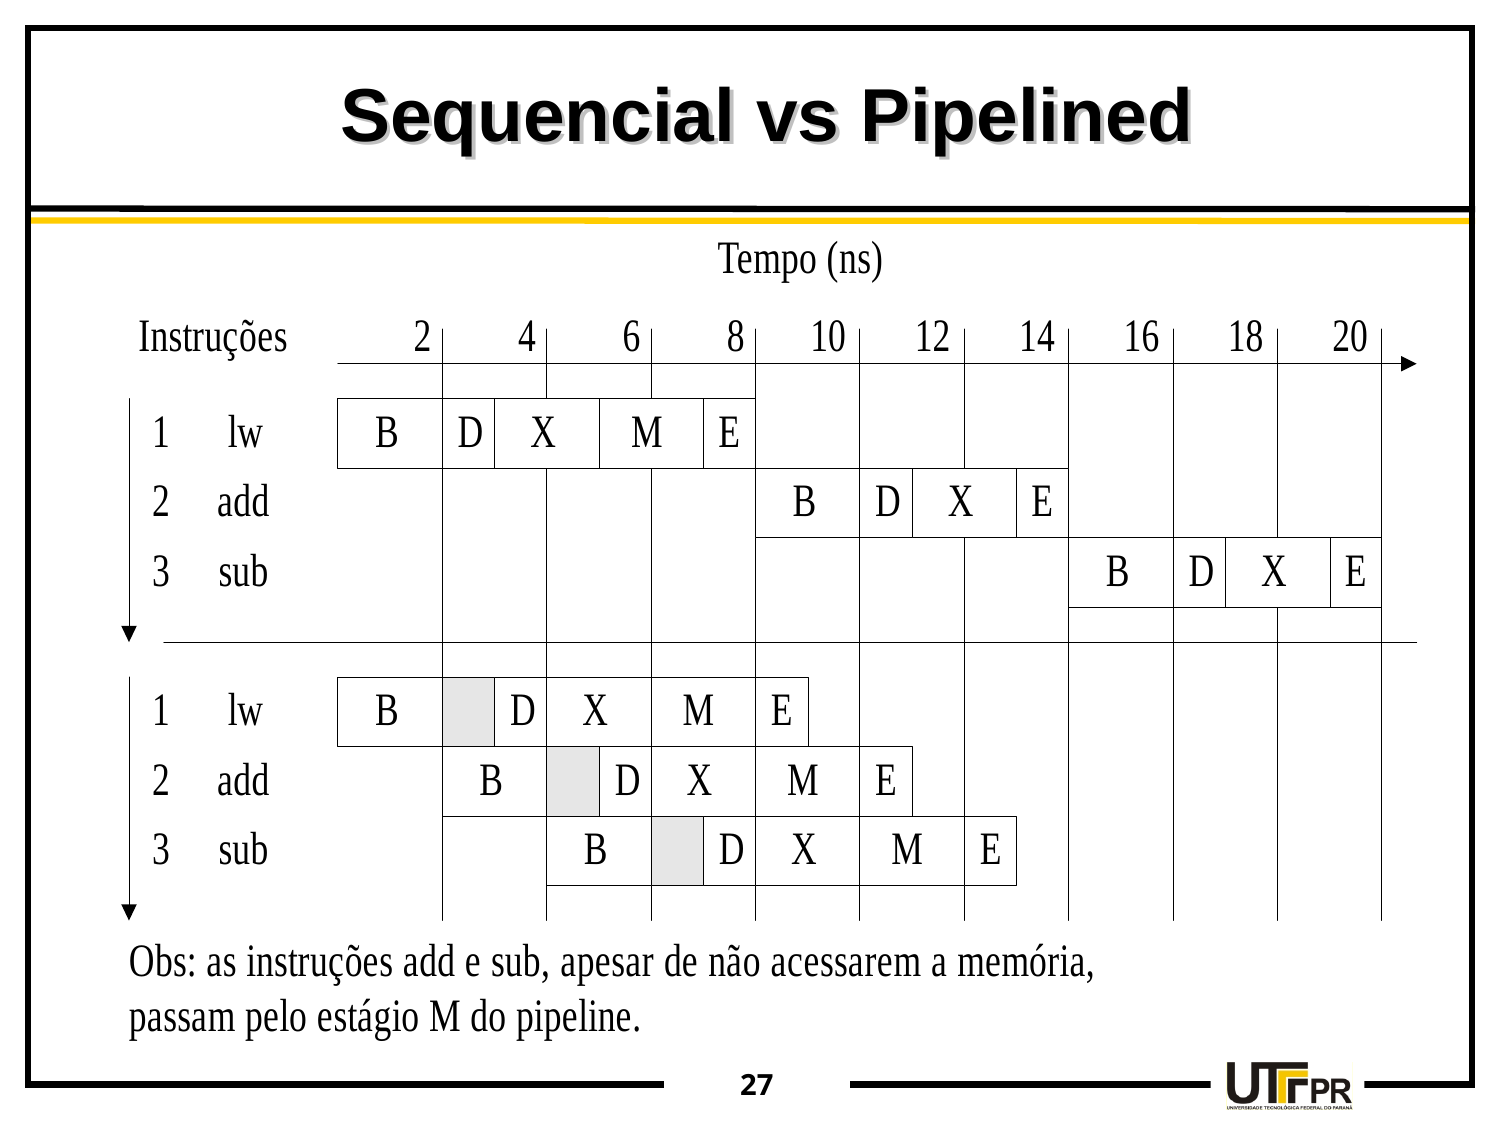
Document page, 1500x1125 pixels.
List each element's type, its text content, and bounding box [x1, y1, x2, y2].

picture [1226, 1062, 1353, 1110]
chart [45, 221, 1466, 1056]
title Sequencial vs Pipelined [29, 73, 1477, 168]
